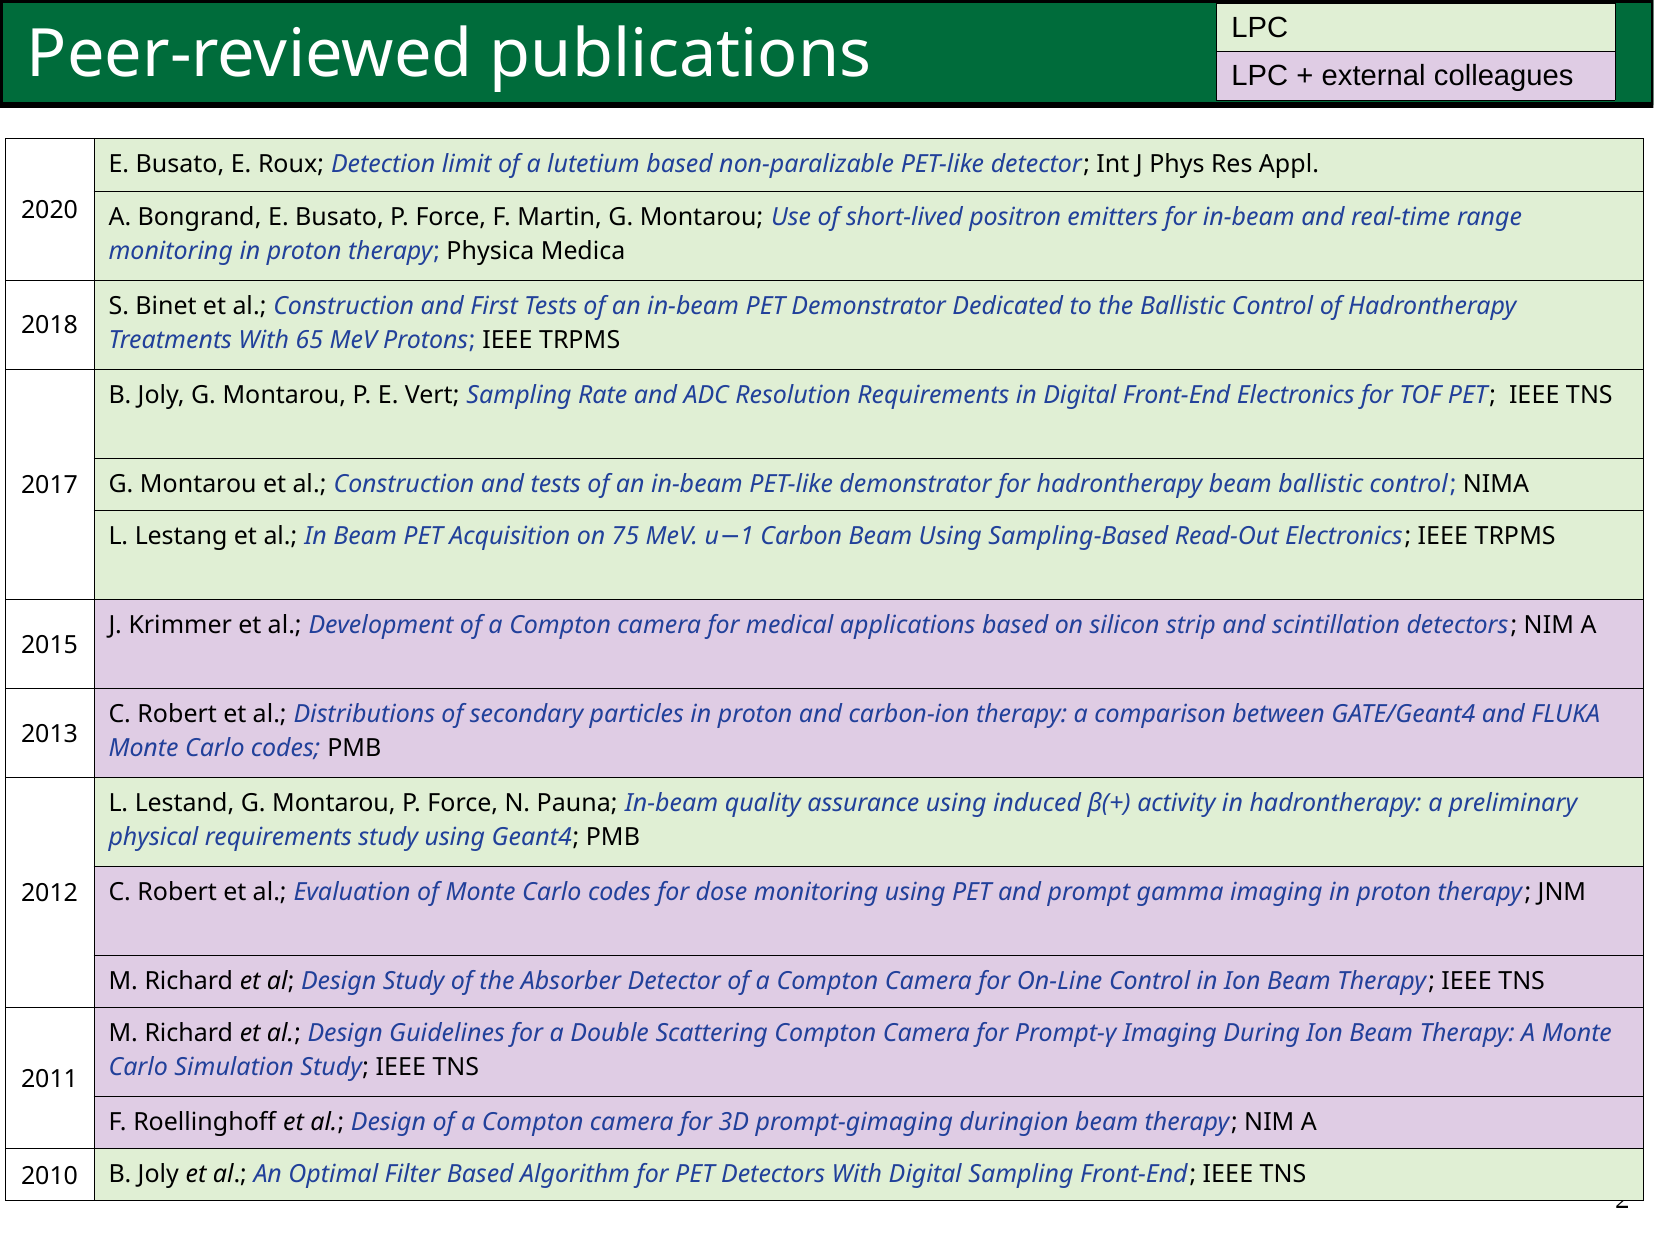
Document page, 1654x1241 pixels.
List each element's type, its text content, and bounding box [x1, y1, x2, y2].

table_cell B. Joly et al.; An Optimal Filter Based Algorithm for PET Detectors With Digital Sampling Front-End; IEEE TNS [95, 1149, 1643, 1200]
text_box Peer-reviewed publications [26, 1, 1426, 100]
table_header LPC [1217, 4, 1615, 51]
table_cell J. Krimmer et al.; Development of a Compton camera for medical applications based on silicon strip and scintillation detectors; NIM A [95, 600, 1643, 688]
table_cell F. Roellinghoff et al.; Design of a Compton camera for 3D prompt-gimaging duringion beam therapy; NIM A [95, 1097, 1643, 1148]
table_cell C. Robert et al.; Distributions of secondary particles in proton and carbon-ion therapy: a comparison between GATE/Geant4 and FLUKA Monte Carlo codes; PMB [95, 689, 1643, 777]
table_header E. Busato, E. Roux; Detection limit of a lutetium based non-paralizable PET-like detector; Int J Phys Res Appl. [95, 139, 1643, 191]
table_cell M. Richard et al; Design Study of the Absorber Detector of a Compton Camera for On-Line Control in Ion Beam Therapy; IEEE TNS [95, 956, 1643, 1007]
text_box [0, 0, 1654, 106]
table_cell 2013 [6, 689, 94, 777]
table_cell L. Lestang et al.; In Beam PET Acquisition on 75 MeV. u−1 Carbon Beam Using Sampling-Based Read-Out Electronics; IEEE TRPMS [95, 511, 1643, 599]
table_cell B. Joly, G. Montarou, P. E. Vert; Sampling Rate and ADC Resolution Requirements in Digital Front-End Electronics for TOF PET; IEEE TNS [95, 370, 1643, 458]
table_cell 2010 [6, 1149, 94, 1200]
table_cell G. Montarou et al.; Construction and tests of an in-beam PET-like demonstrator for hadrontherapy beam ballistic control; NIMA [95, 459, 1643, 510]
table_cell 2011 [6, 1008, 94, 1148]
table_cell 2015 [6, 600, 94, 688]
table_cell LPC + external colleagues [1217, 52, 1615, 100]
table_cell A. Bongrand, E. Busato, P. Force, F. Martin, G. Montarou; Use of short-lived positron emitters for in-beam and real-time range monitoring in proton therapy; Physica Medica [95, 192, 1643, 280]
table_cell S. Binet et al.; Construction and First Tests of an in-beam PET Demonstrator Dedicated to the Ballistic Control of Hadrontherapy Treatments With 65 MeV Protons; IEEE TRPMS [95, 281, 1643, 369]
table_cell 2012 [6, 778, 94, 1007]
table_cell 2017 [6, 370, 94, 599]
table_cell C. Robert et al.; Evaluation of Monte Carlo codes for dose monitoring using PET and prompt gamma imaging in proton therapy; JNM [95, 867, 1643, 955]
table_cell M. Richard et al.; Design Guidelines for a Double Scattering Compton Camera for Prompt-γ Imaging During Ion Beam Therapy: A Monte Carlo Simulation Study; IEEE TNS [95, 1008, 1643, 1096]
table_cell L. Lestand, G. Montarou, P. Force, N. Pauna; In-beam quality assurance using induced β(+) activity in hadrontherapy: a preliminary physical requirements study using Geant4; PMB [95, 778, 1643, 866]
table_header 2020 [6, 139, 94, 280]
table_cell 2018 [6, 281, 94, 369]
